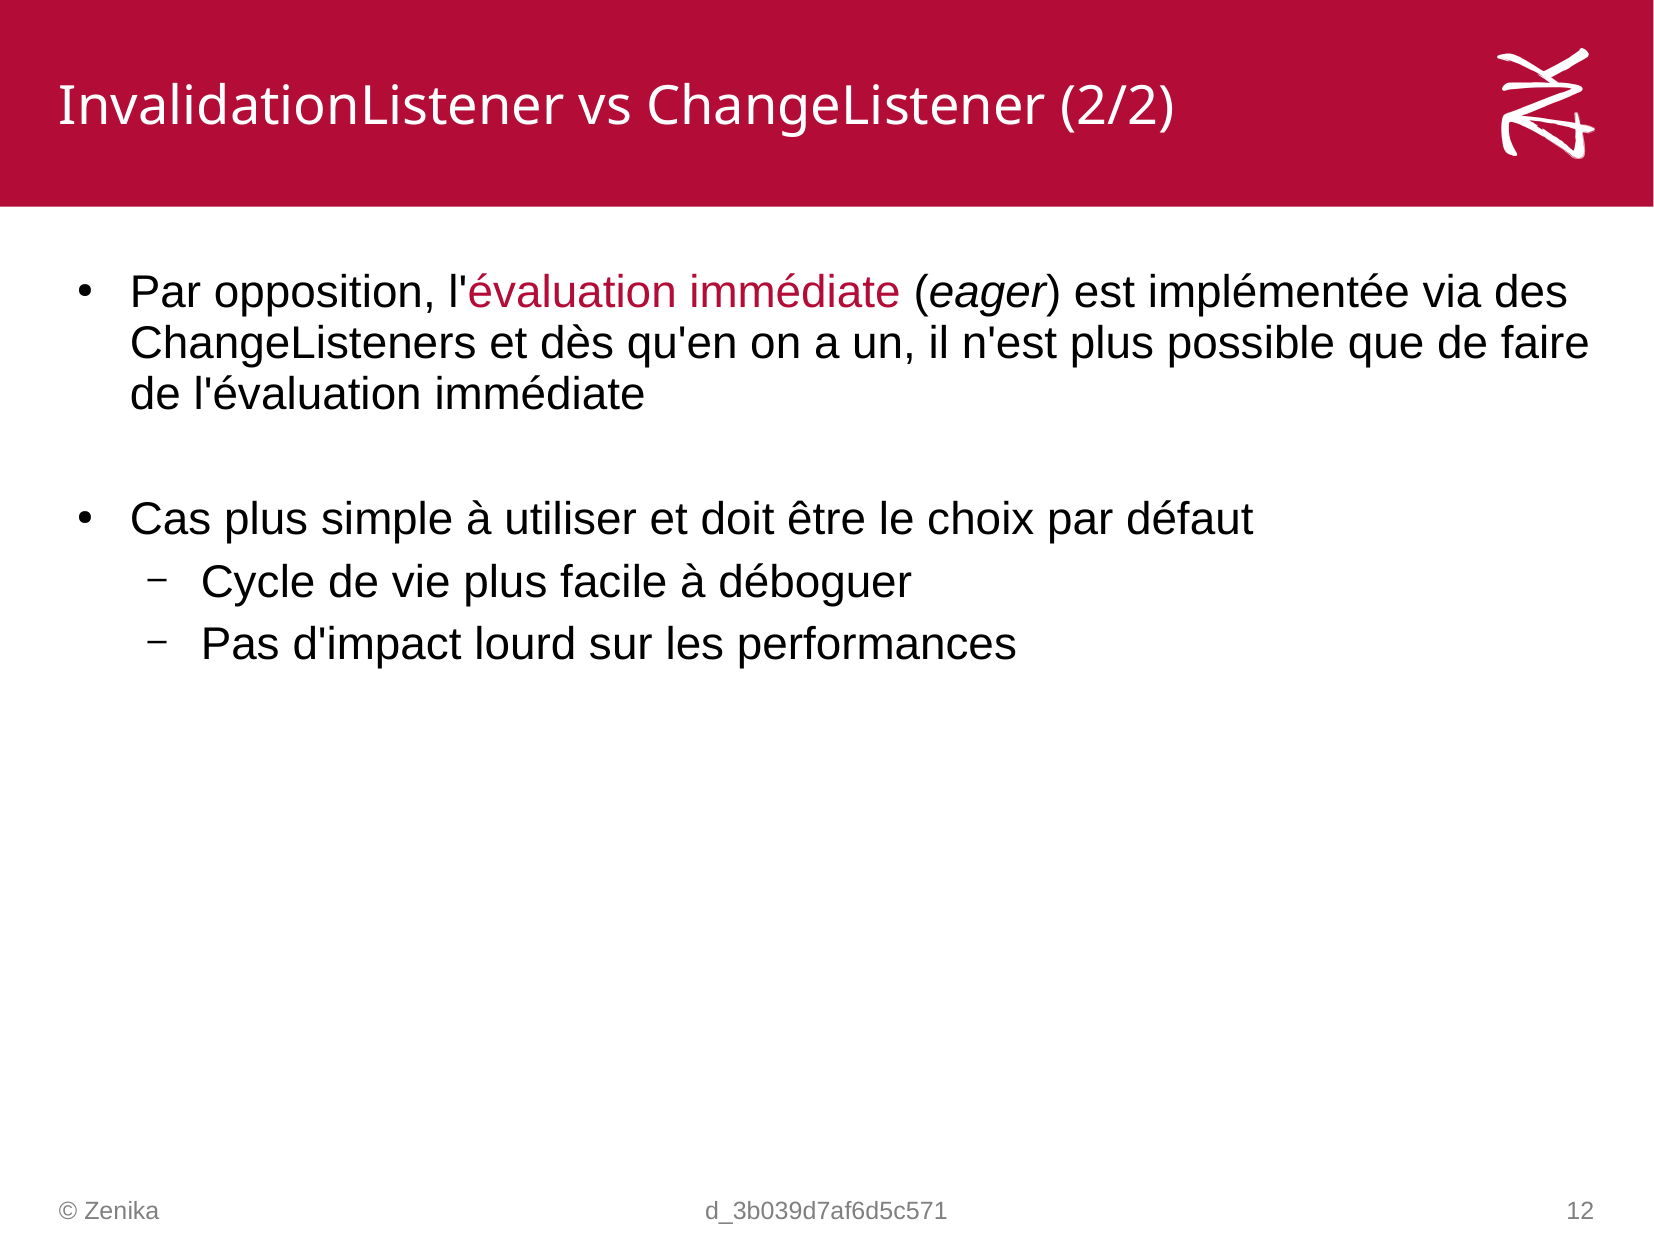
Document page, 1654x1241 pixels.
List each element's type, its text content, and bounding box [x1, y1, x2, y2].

list Par opposition, l'évaluation immédiate (eager) est implémentée via des ChangeListeners et dès qu'en on a un, il n'est plus possible que de faire de l'évaluation immédiate Cas plus simple à utiliser et doit être le choix par défaut Cycle de vie plus facile à déboguer Pas d'impact lourd sur les performances [59, 265, 1595, 986]
title InvalidationListener vs ChangeListener (2/2) [59, 29, 1595, 178]
